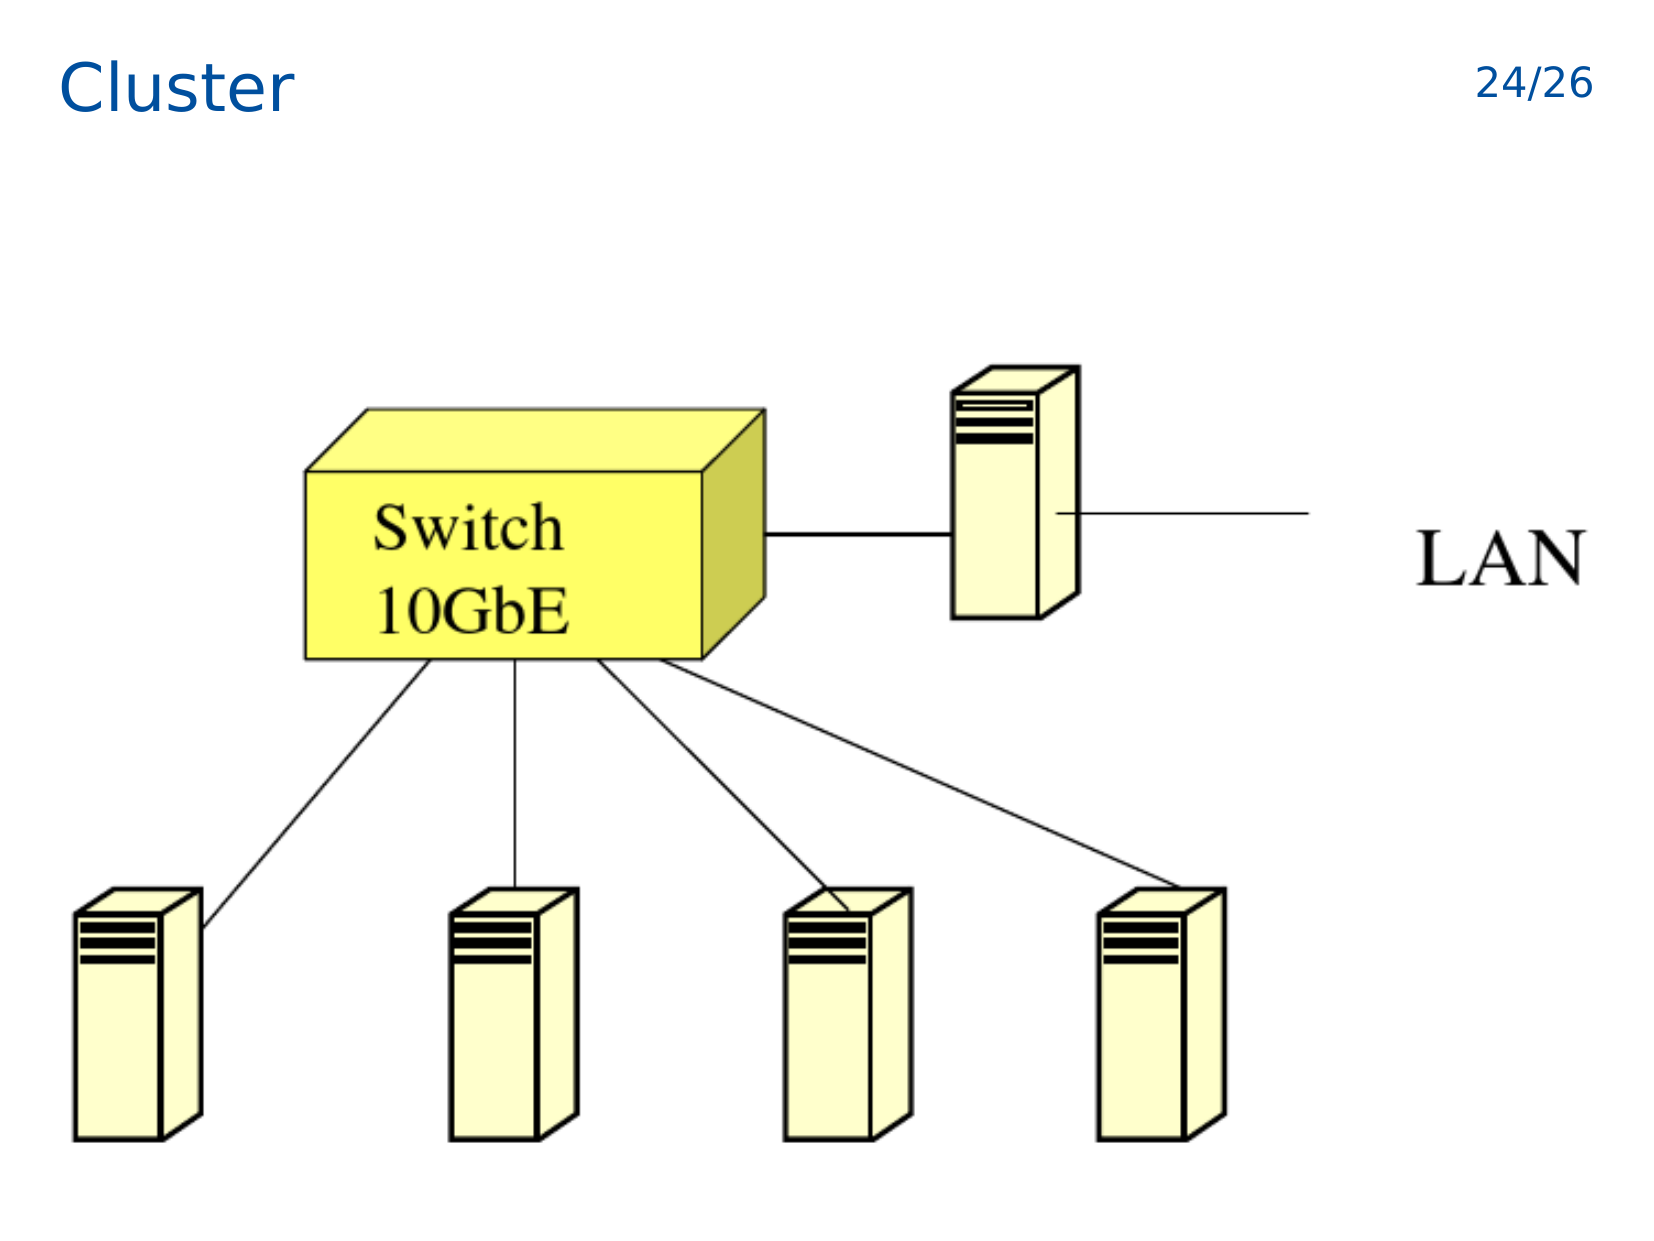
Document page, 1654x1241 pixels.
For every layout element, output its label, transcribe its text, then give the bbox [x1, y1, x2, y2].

title Cluster [59, 29, 1625, 148]
picture [61, 361, 1595, 1154]
